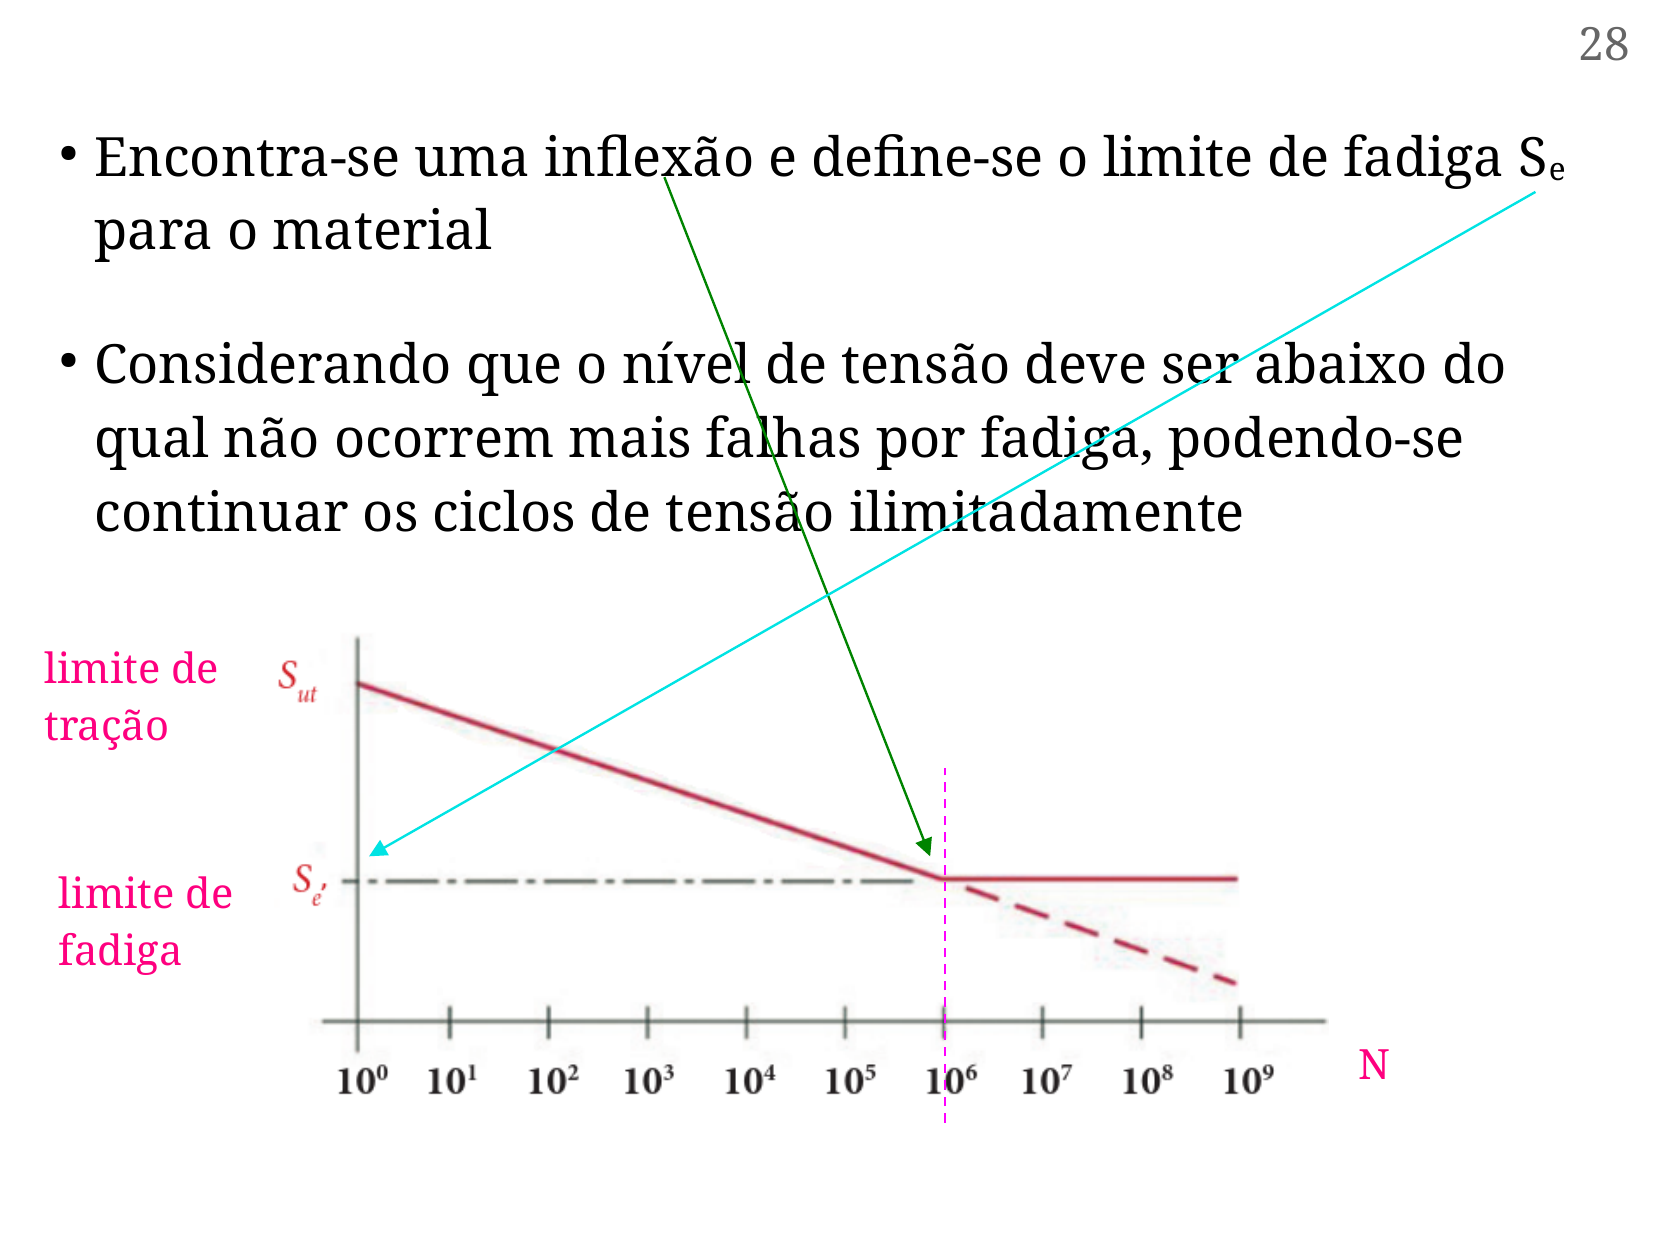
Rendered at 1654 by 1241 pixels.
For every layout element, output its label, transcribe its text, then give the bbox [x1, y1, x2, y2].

list Encontra-se uma inflexão e define-se o limite de fadiga Se para o material Considerando que o nível de tensão deve ser abaixo do qual não ocorrem mais falhas por fadiga, podendo-se continuar os ciclos de tensão ilimitadamente [59, 118, 1595, 1211]
text_box N [1343, 1027, 1433, 1100]
text_box limite de fadiga [44, 856, 251, 1043]
text_box limite de tração [29, 630, 237, 817]
picture [274, 630, 1329, 1108]
